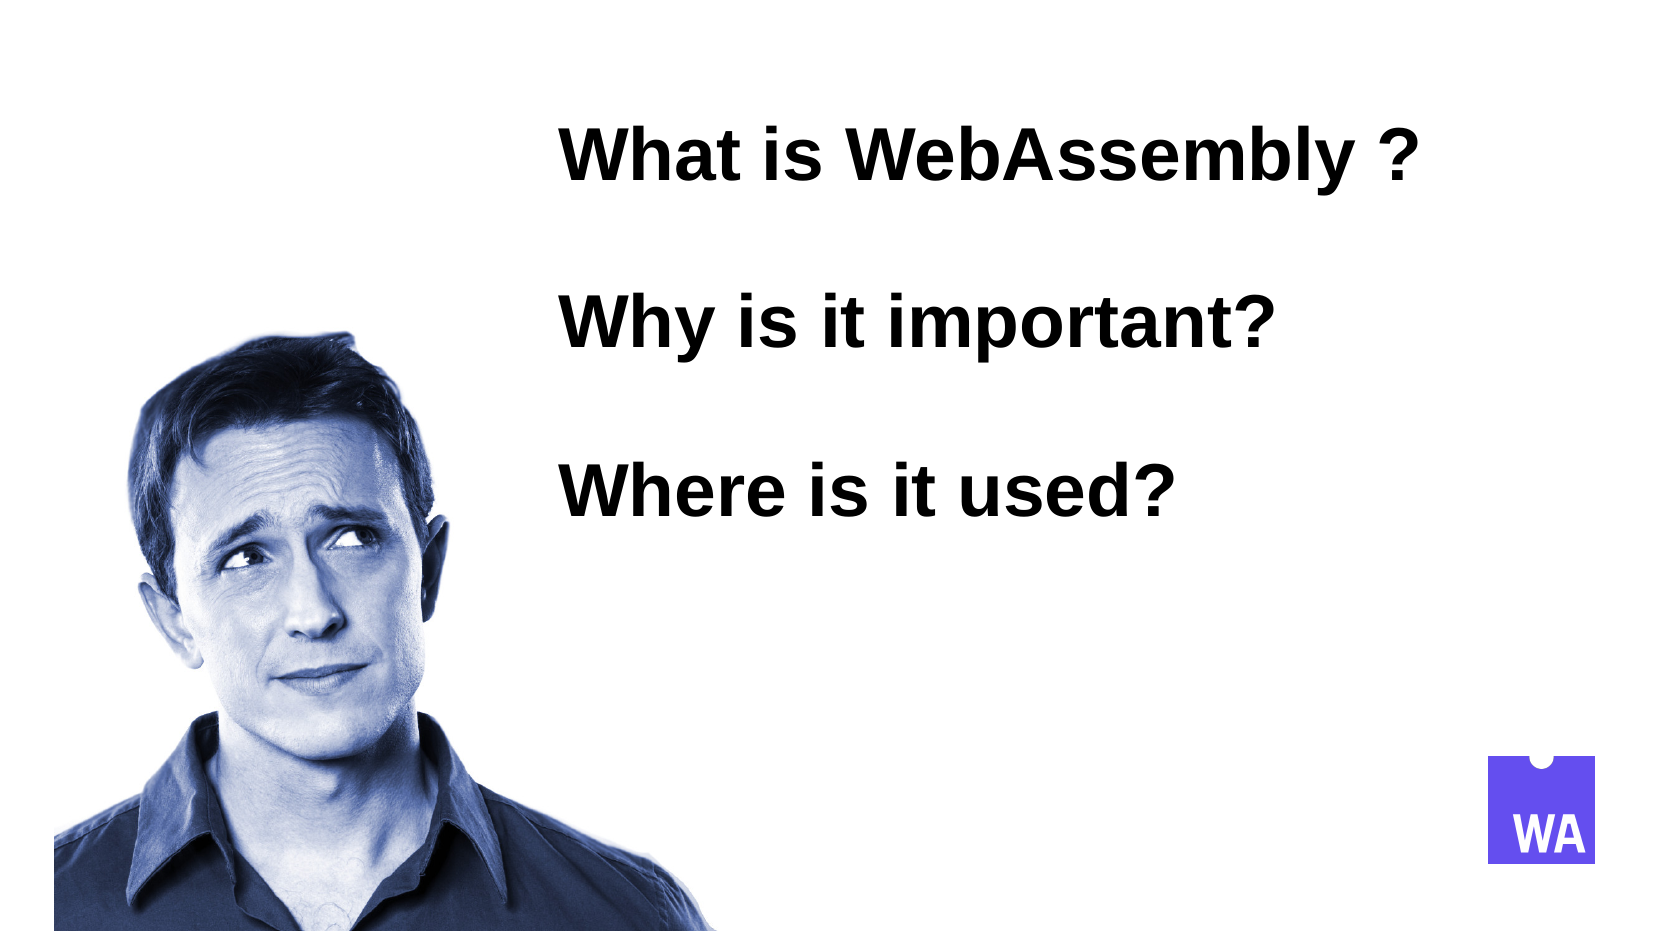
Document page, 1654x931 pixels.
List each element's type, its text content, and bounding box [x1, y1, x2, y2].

text_box What is WebAssembly ? Why is it important? Where is it used? [543, 104, 1489, 815]
picture [1488, 756, 1595, 864]
picture [54, 307, 733, 931]
